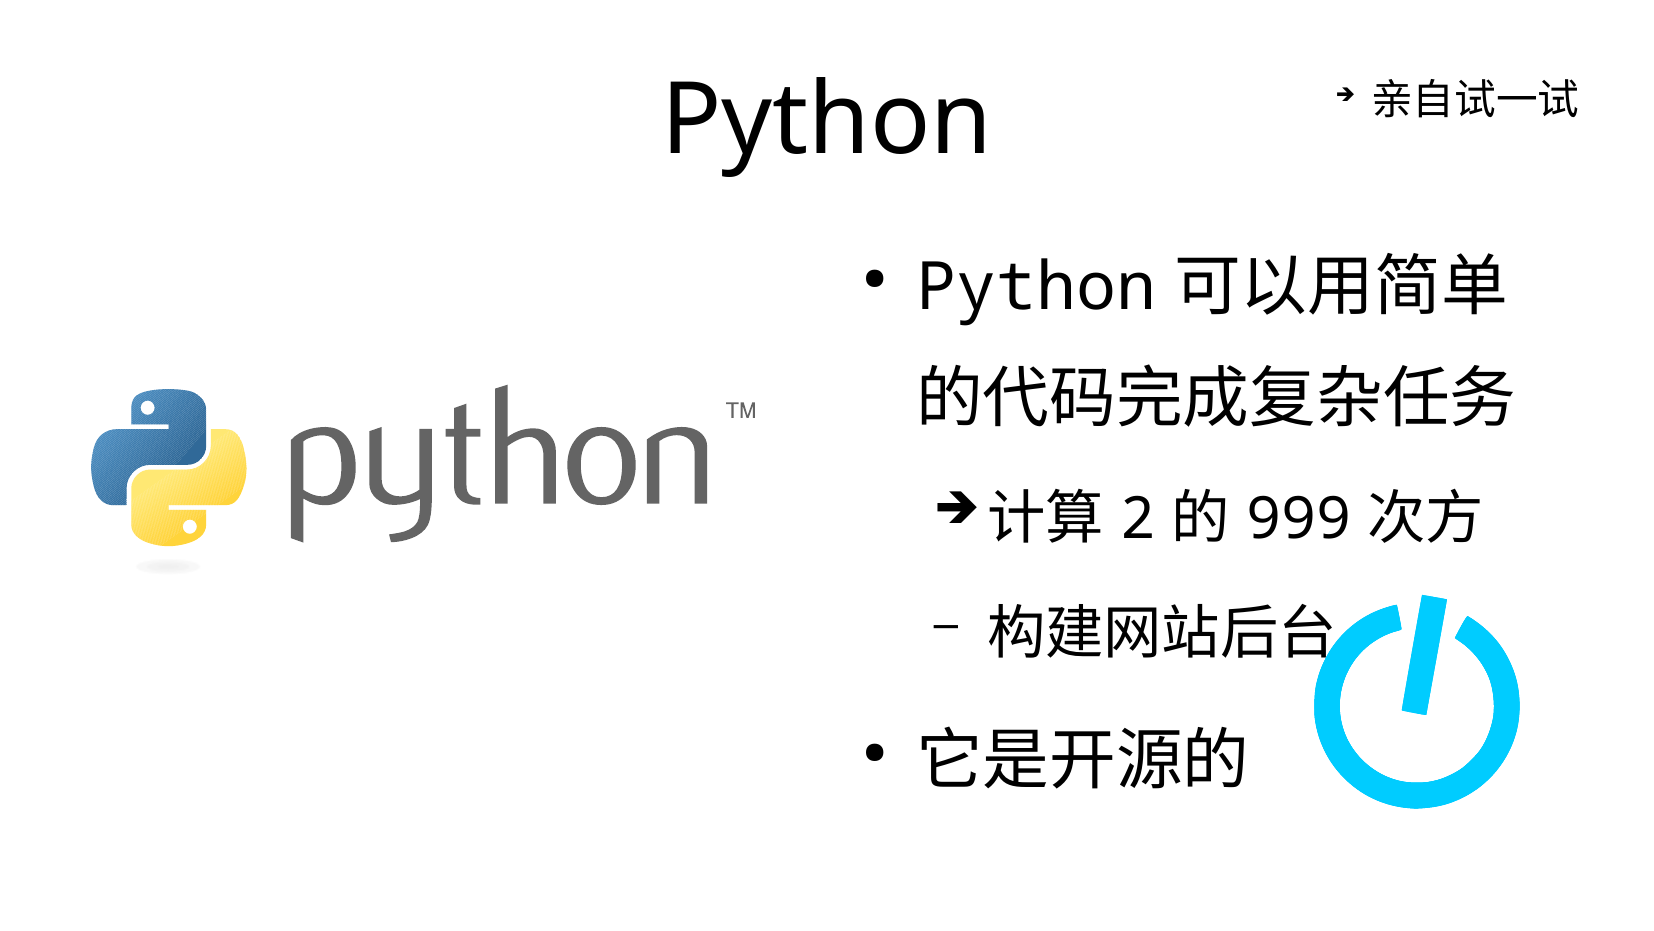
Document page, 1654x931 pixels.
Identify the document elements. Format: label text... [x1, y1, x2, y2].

title Python [82, 37, 1571, 193]
list Python可以用简单的代码完成复杂任务 计算2的999次方 构建网站后台 它是开源的 [845, 217, 1572, 839]
picture [82, 379, 809, 596]
text_box 亲自试一试 [1311, 59, 1595, 198]
